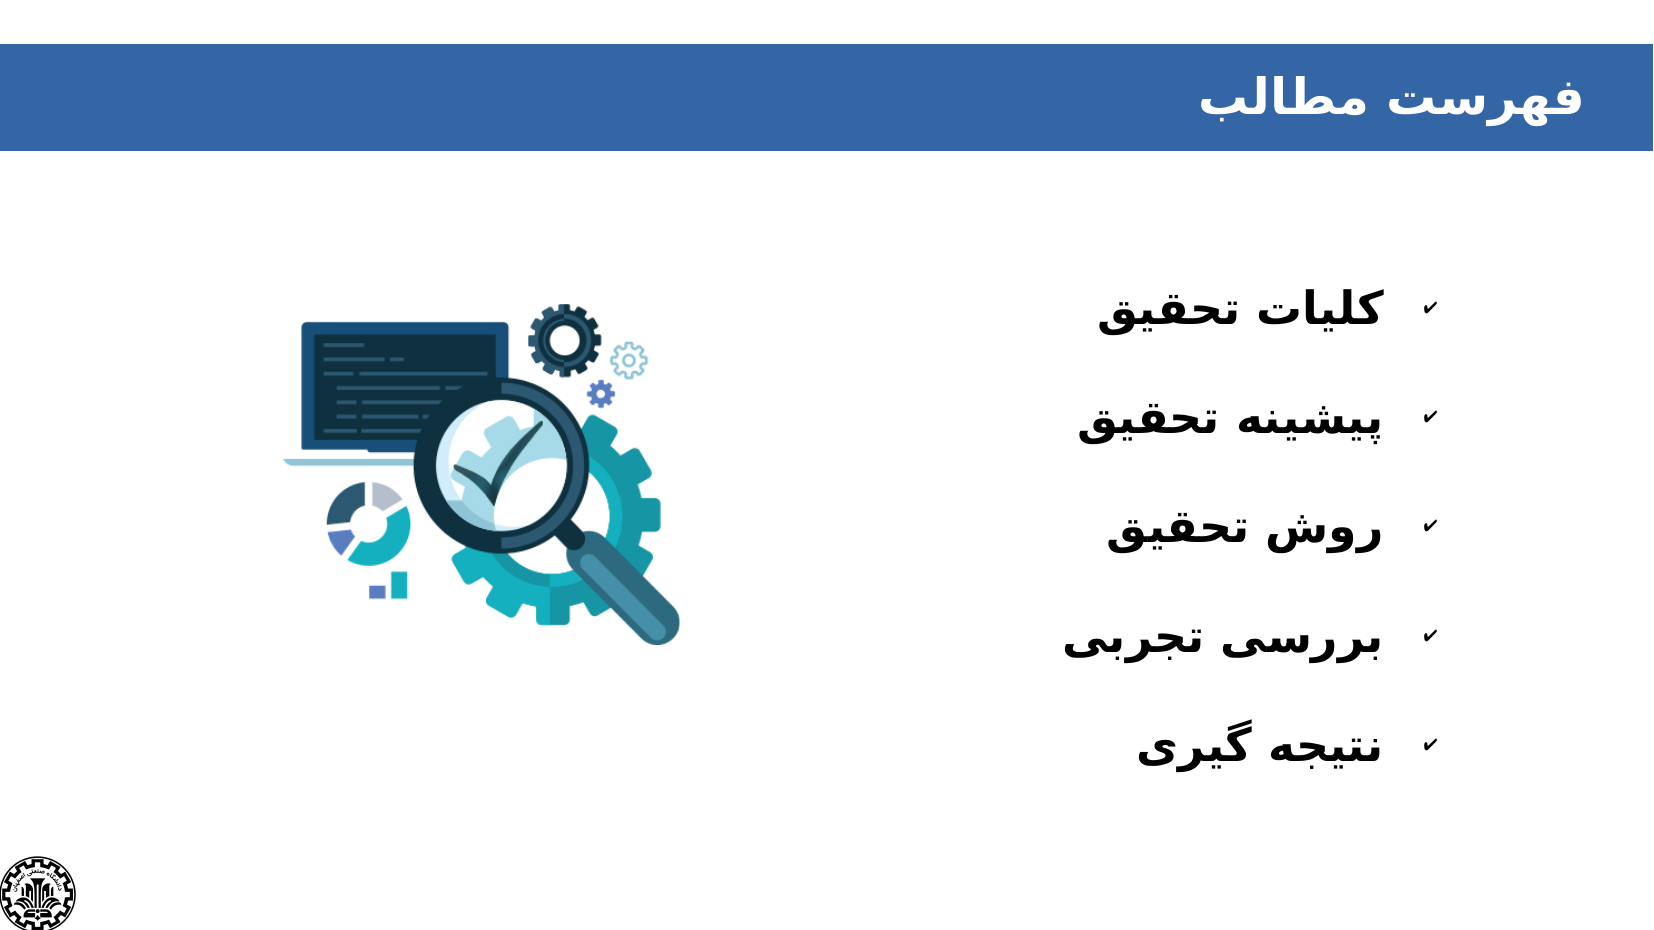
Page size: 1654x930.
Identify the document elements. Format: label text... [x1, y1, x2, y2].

picture [180, 303, 781, 646]
picture [0, 855, 77, 930]
text_box فهرست مطالب [0, 44, 1653, 151]
list کلیات تحقیق پیشینه تحقیق روش تحقیق بررسی تجربی نتیجه گیری [90, 255, 1456, 795]
